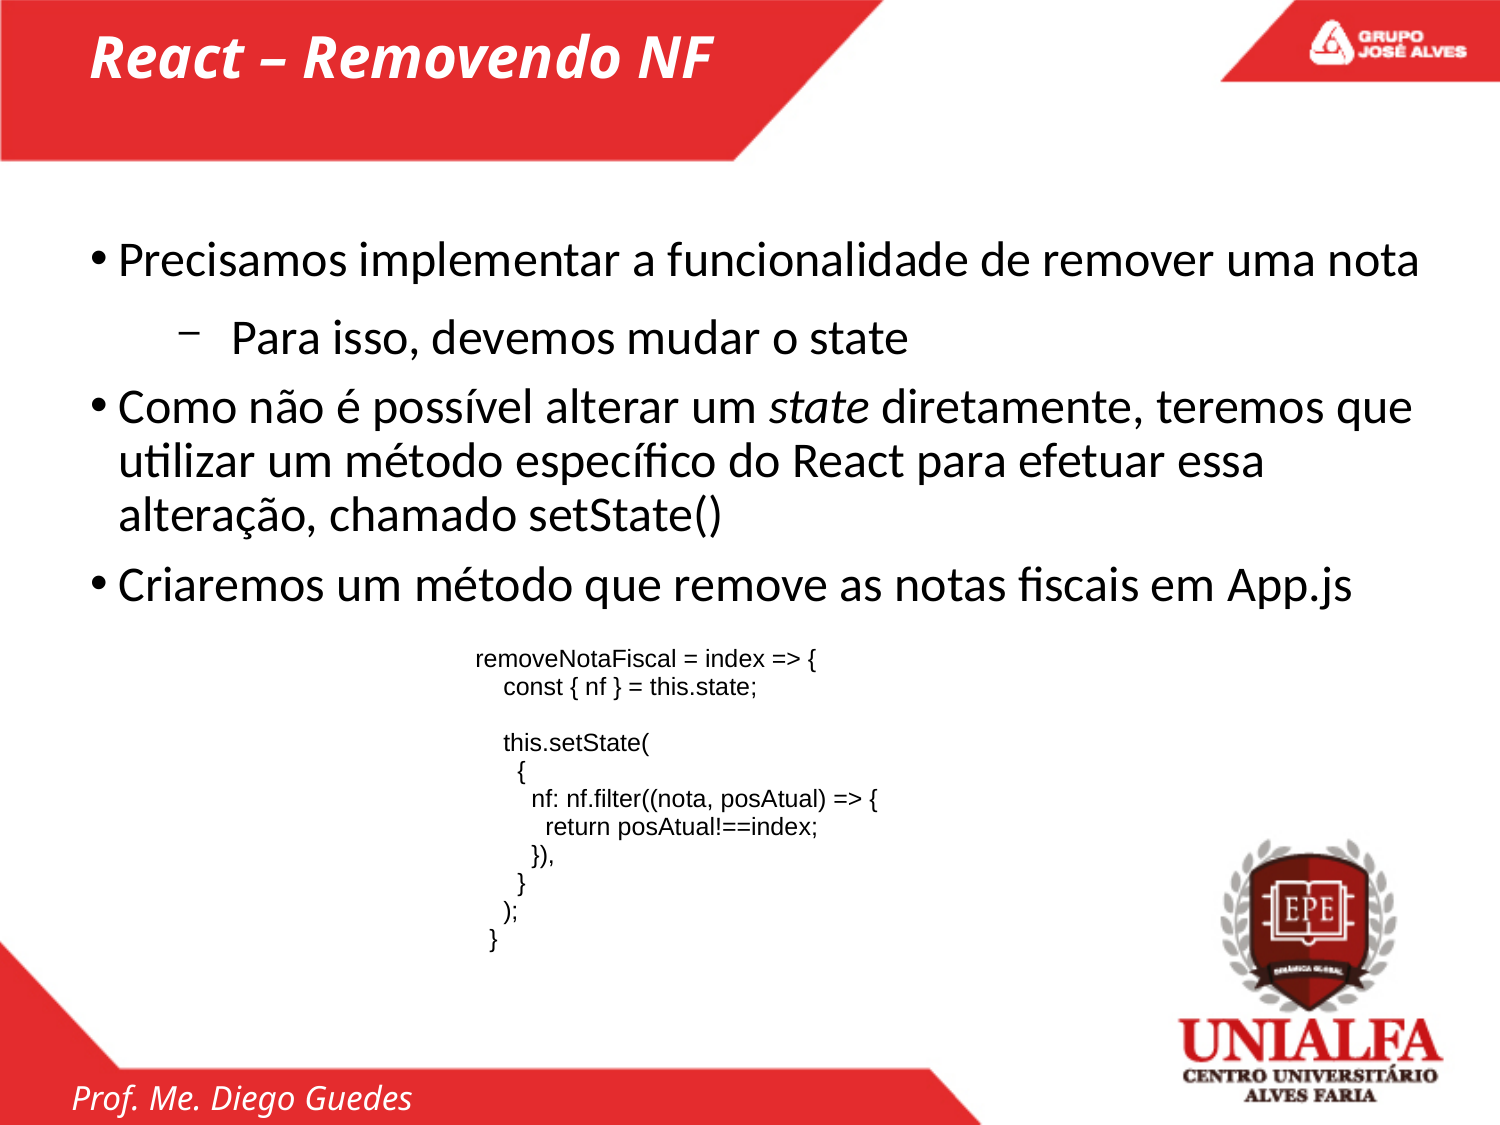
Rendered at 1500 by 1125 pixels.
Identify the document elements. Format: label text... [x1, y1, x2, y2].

text_box React – Removendo NF [75, 12, 740, 98]
text_box removeNotaFiscal = index => { const { nf } = this.state; this.setState( { nf: nf.filter((nota, posAtual) => { return posAtual!==index; }), } ); } [460, 637, 1094, 980]
list Precisamos implementar a funcionalidade de remover uma nota Para isso, devemos mudar o state Como não é possível alterar um state diretamente, teremos que utilizar um método específico do React para efetuar essa alteração, chamado setState() Criaremos um método que remove as notas fiscais em App.js [75, 225, 1453, 933]
picture [0, 0, 1500, 1125]
text_box Prof. Me. Diego Guedes [56, 1070, 711, 1125]
